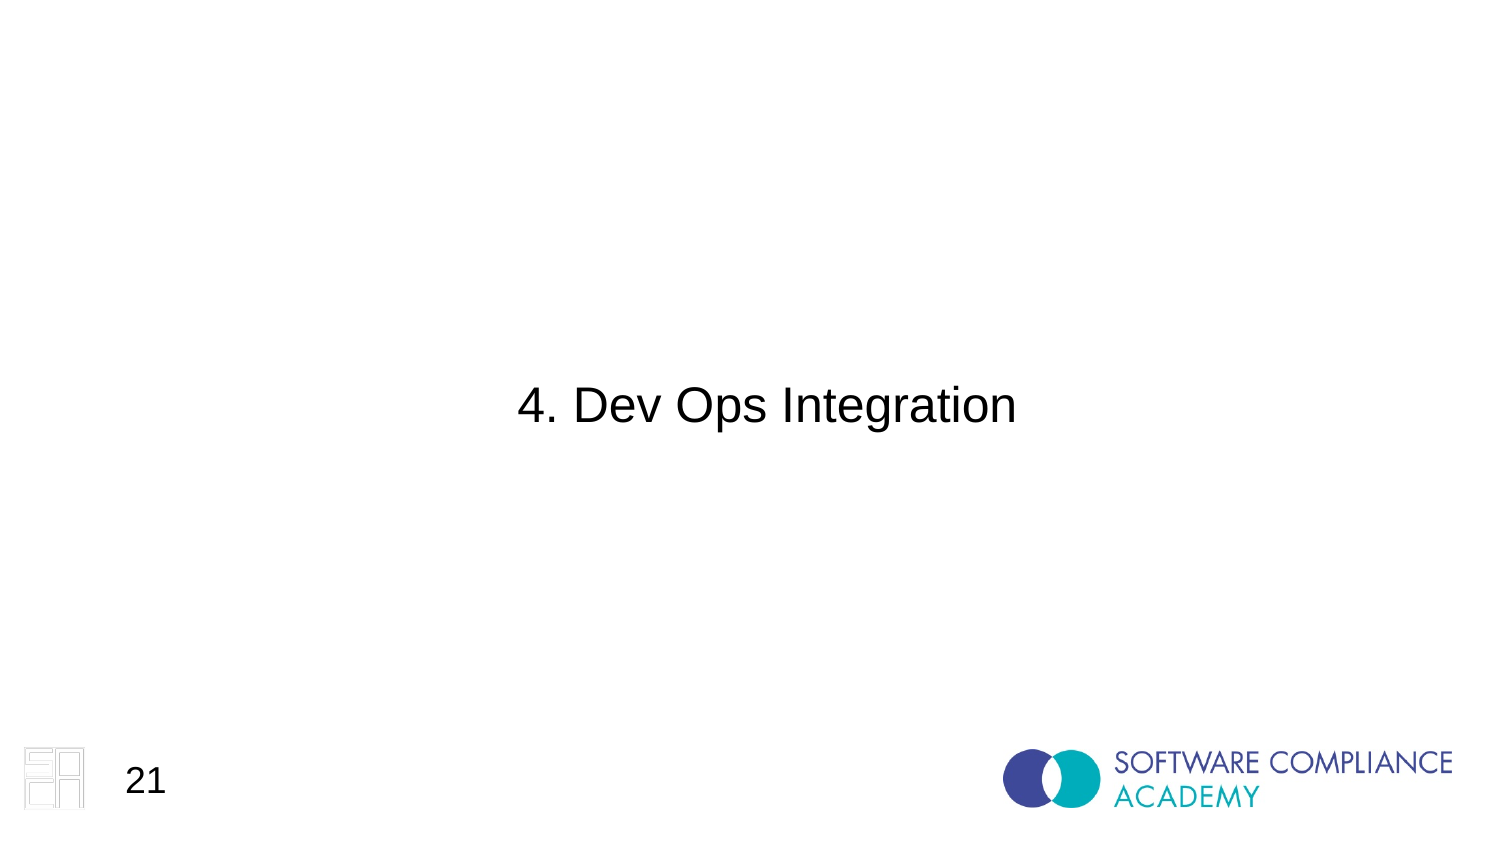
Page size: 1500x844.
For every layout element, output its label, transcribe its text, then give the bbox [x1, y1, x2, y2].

text_box 4. Dev Ops Integration [88, 186, 1447, 620]
picture [1003, 749, 1452, 808]
picture [23, 746, 86, 811]
